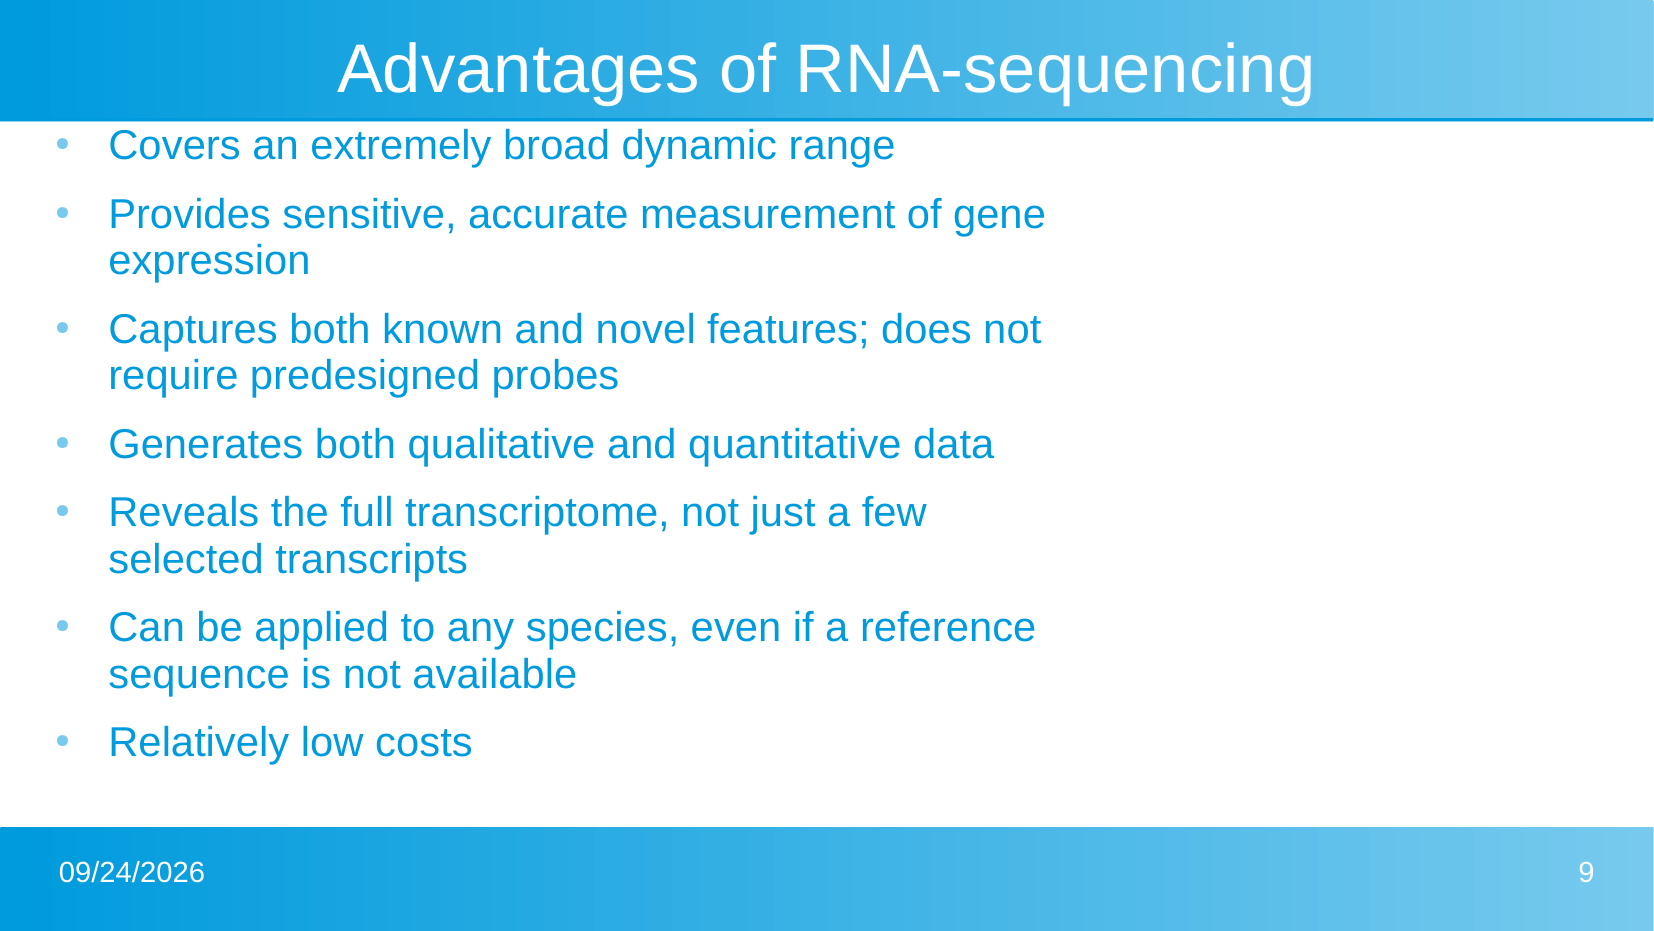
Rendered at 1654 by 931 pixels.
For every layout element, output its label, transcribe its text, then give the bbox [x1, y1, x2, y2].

list Covers an extremely broad dynamic range Provides sensitive, accurate measurement of gene expression Captures both known and novel features; does not require predesigned probes Generates both qualitative and quantitative data Reveals the full transcriptome, not just a few selected transcripts Can be applied to any species, even if a reference sequence is not available Relatively low costs [37, 121, 1088, 788]
title Advantages of RNA-sequencing [59, 29, 1595, 108]
